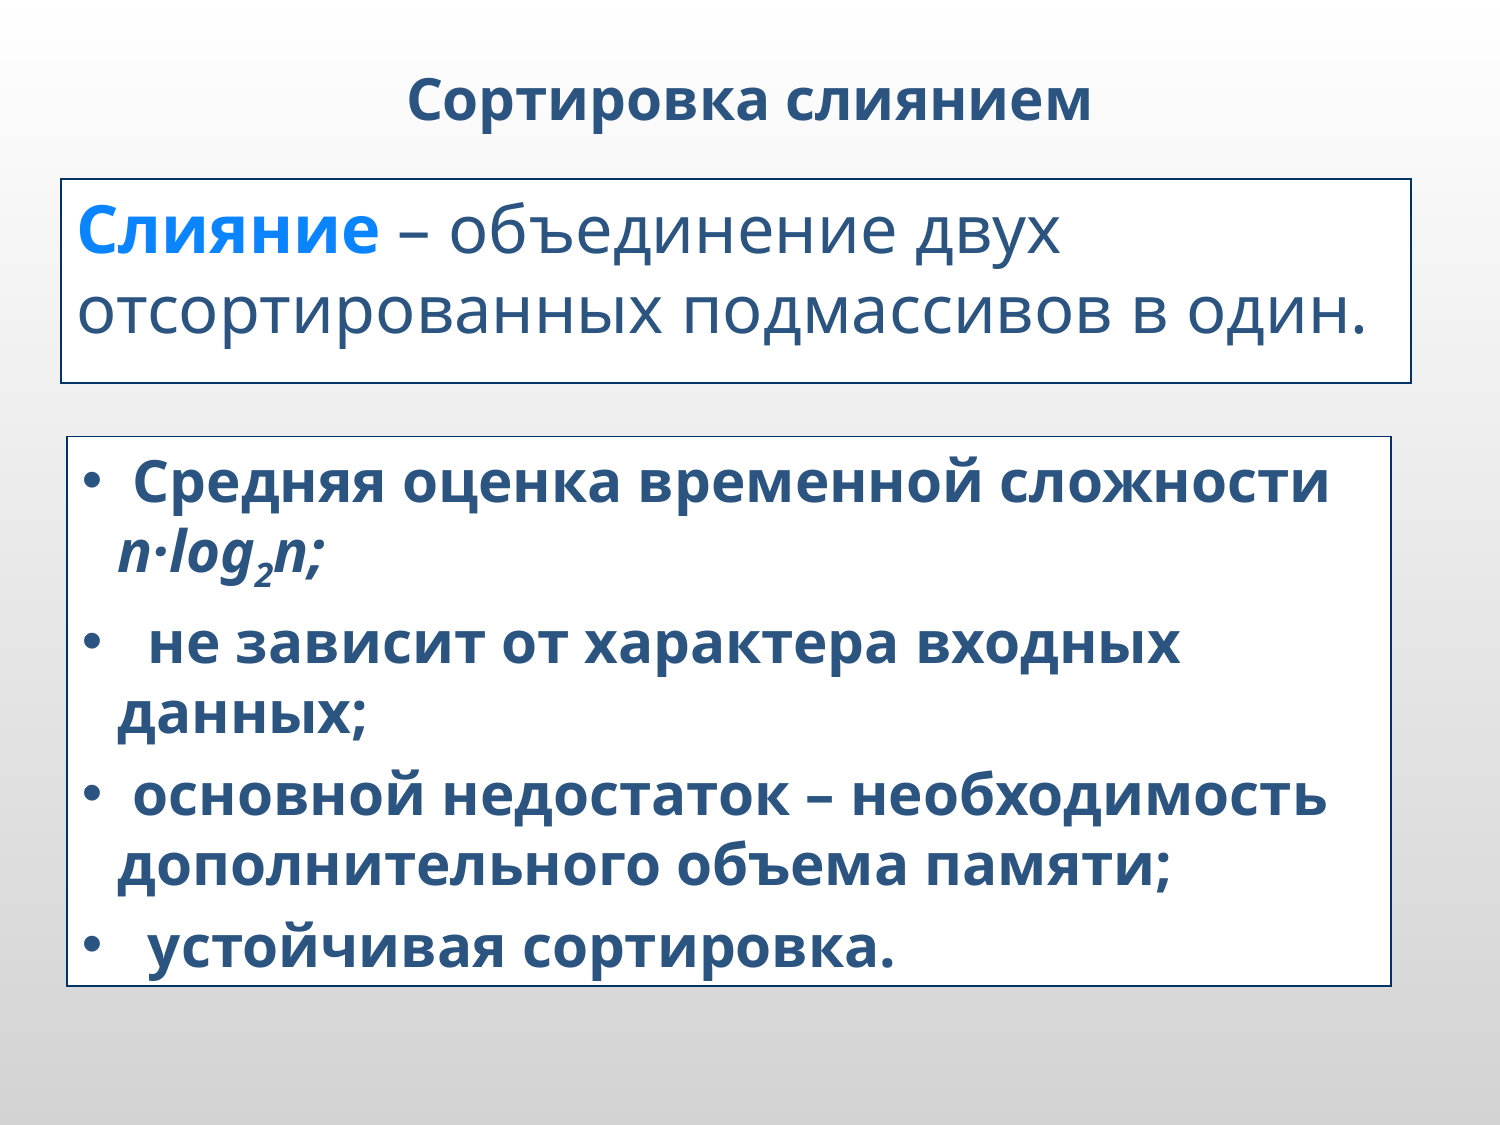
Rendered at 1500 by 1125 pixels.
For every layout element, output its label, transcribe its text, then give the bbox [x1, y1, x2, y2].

title Сортировка слиянием [75, 62, 1425, 132]
text_box Средняя оценка временной сложности n·log2n; не зависит от характера входных данных; основной недостаток – необходимость дополнительного объема памяти; устойчивая сортировка. [67, 436, 1391, 987]
list Слияние – объединение двух отсортированных подмассивов в один. [61, 179, 1412, 383]
